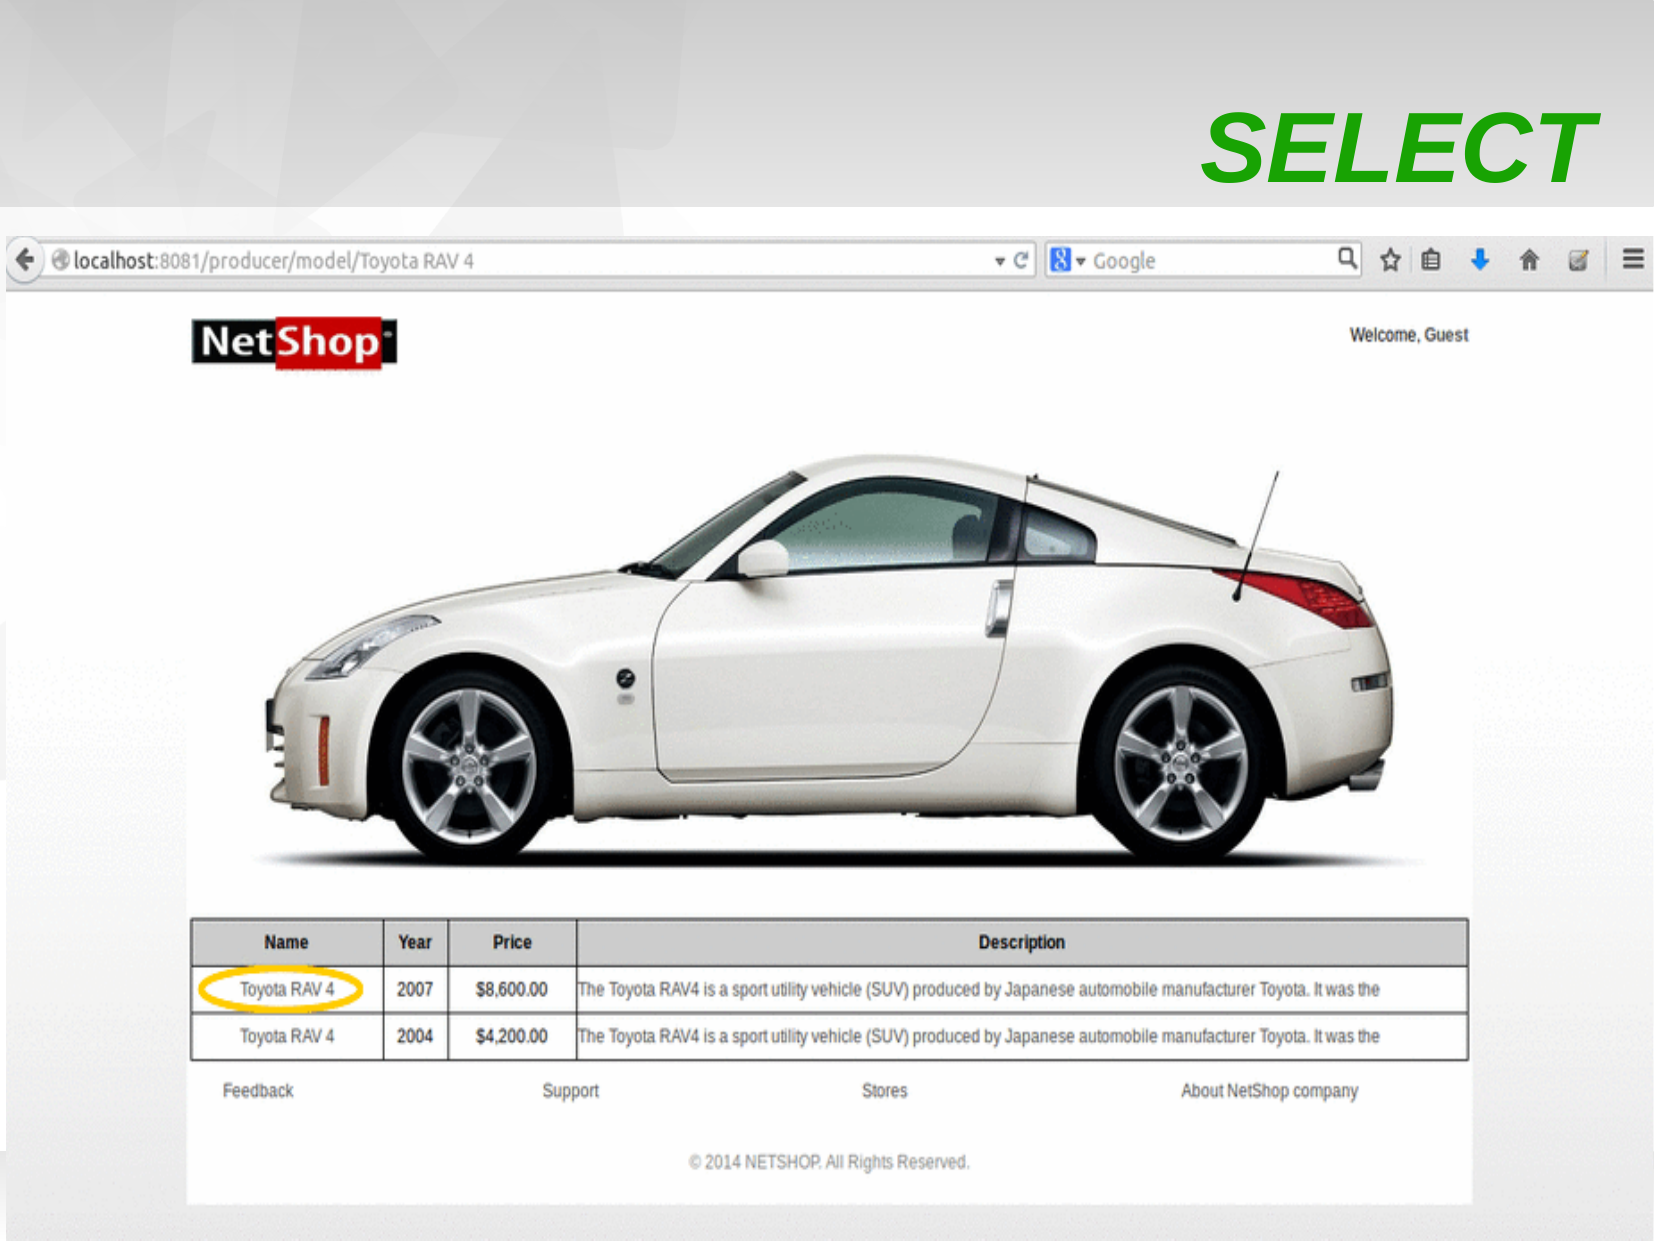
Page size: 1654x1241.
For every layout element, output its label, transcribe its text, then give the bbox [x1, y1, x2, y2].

picture [0, 0, 1654, 1241]
title SELECT [59, 59, 1595, 236]
